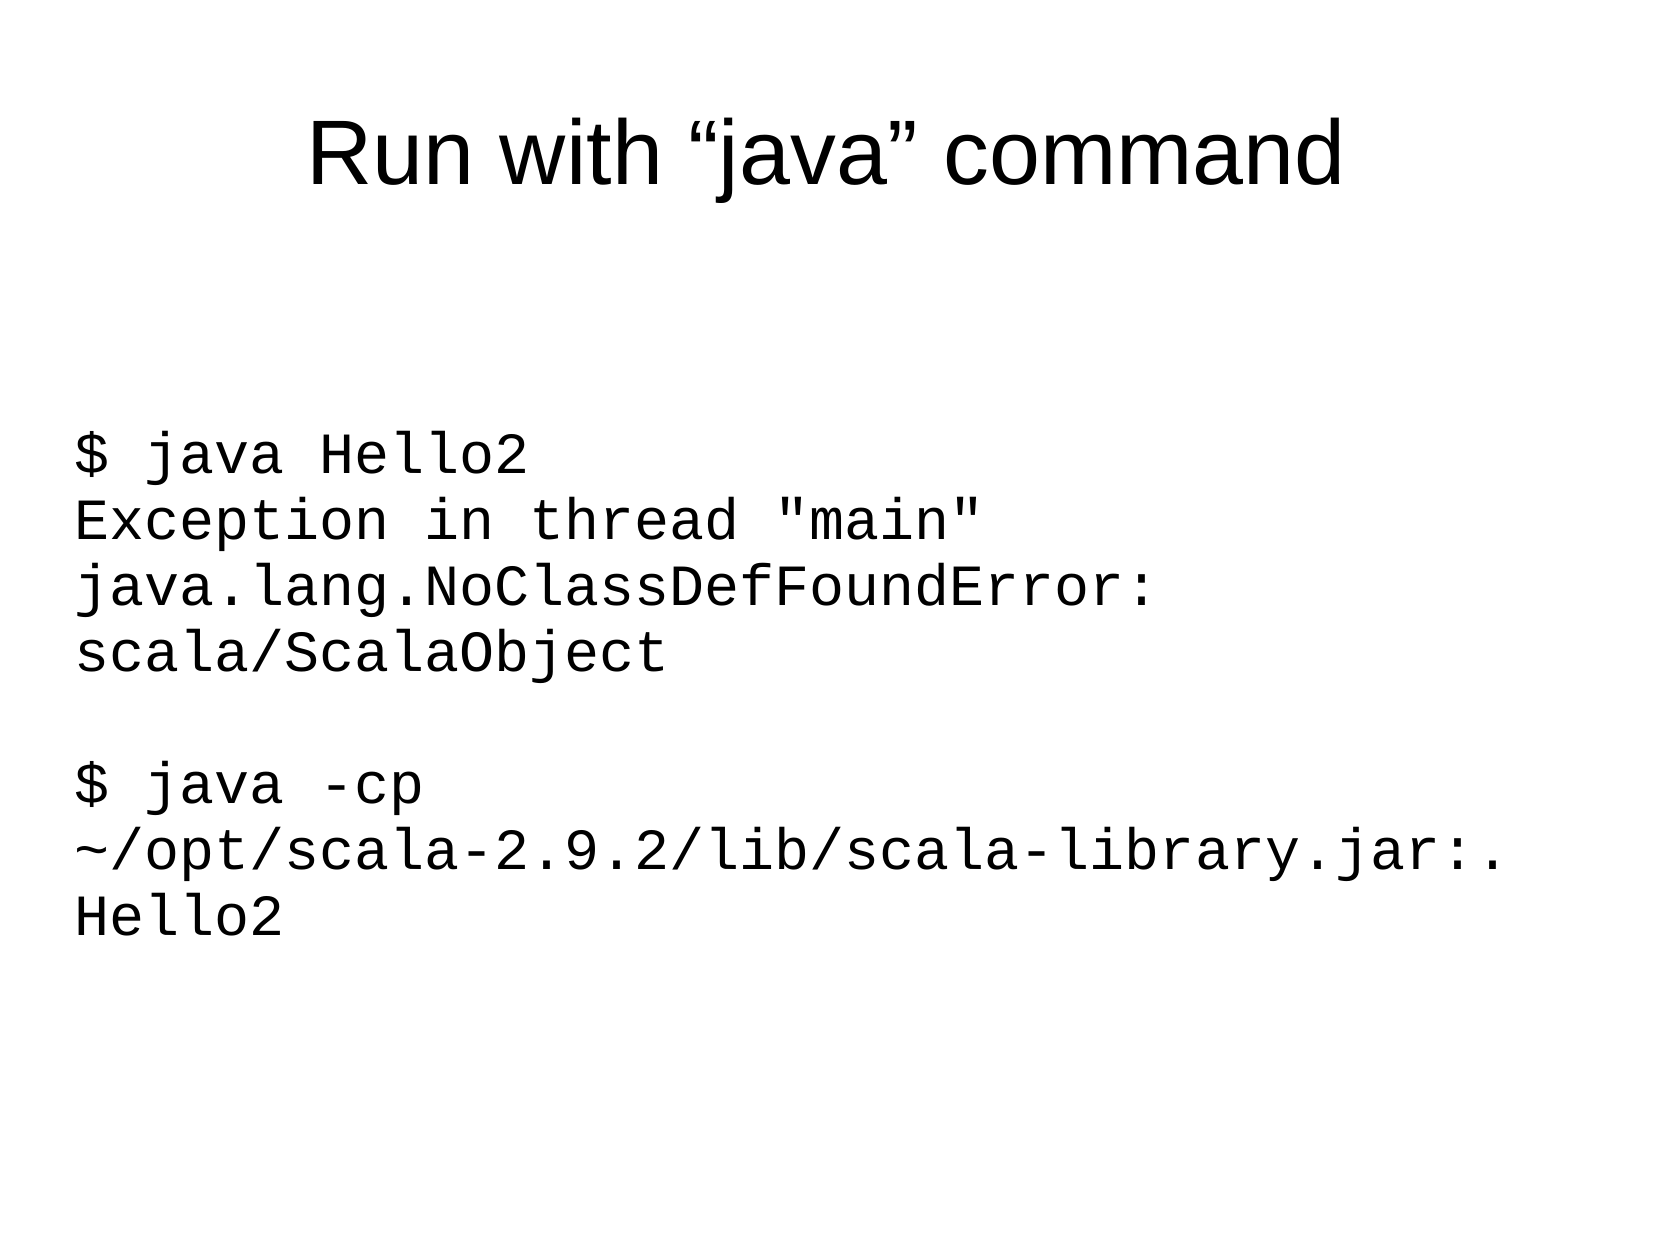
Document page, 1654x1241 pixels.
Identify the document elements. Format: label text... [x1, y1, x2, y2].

title Run with “java” command [82, 49, 1571, 257]
text_box $ java Hello2 Exception in thread "main" java.lang.NoClassDefFoundError: scala/ScalaObject $ java -cp ~/opt/scala-2.9.2/lib/scala-library.jar:. Hello2 [60, 417, 1591, 961]
